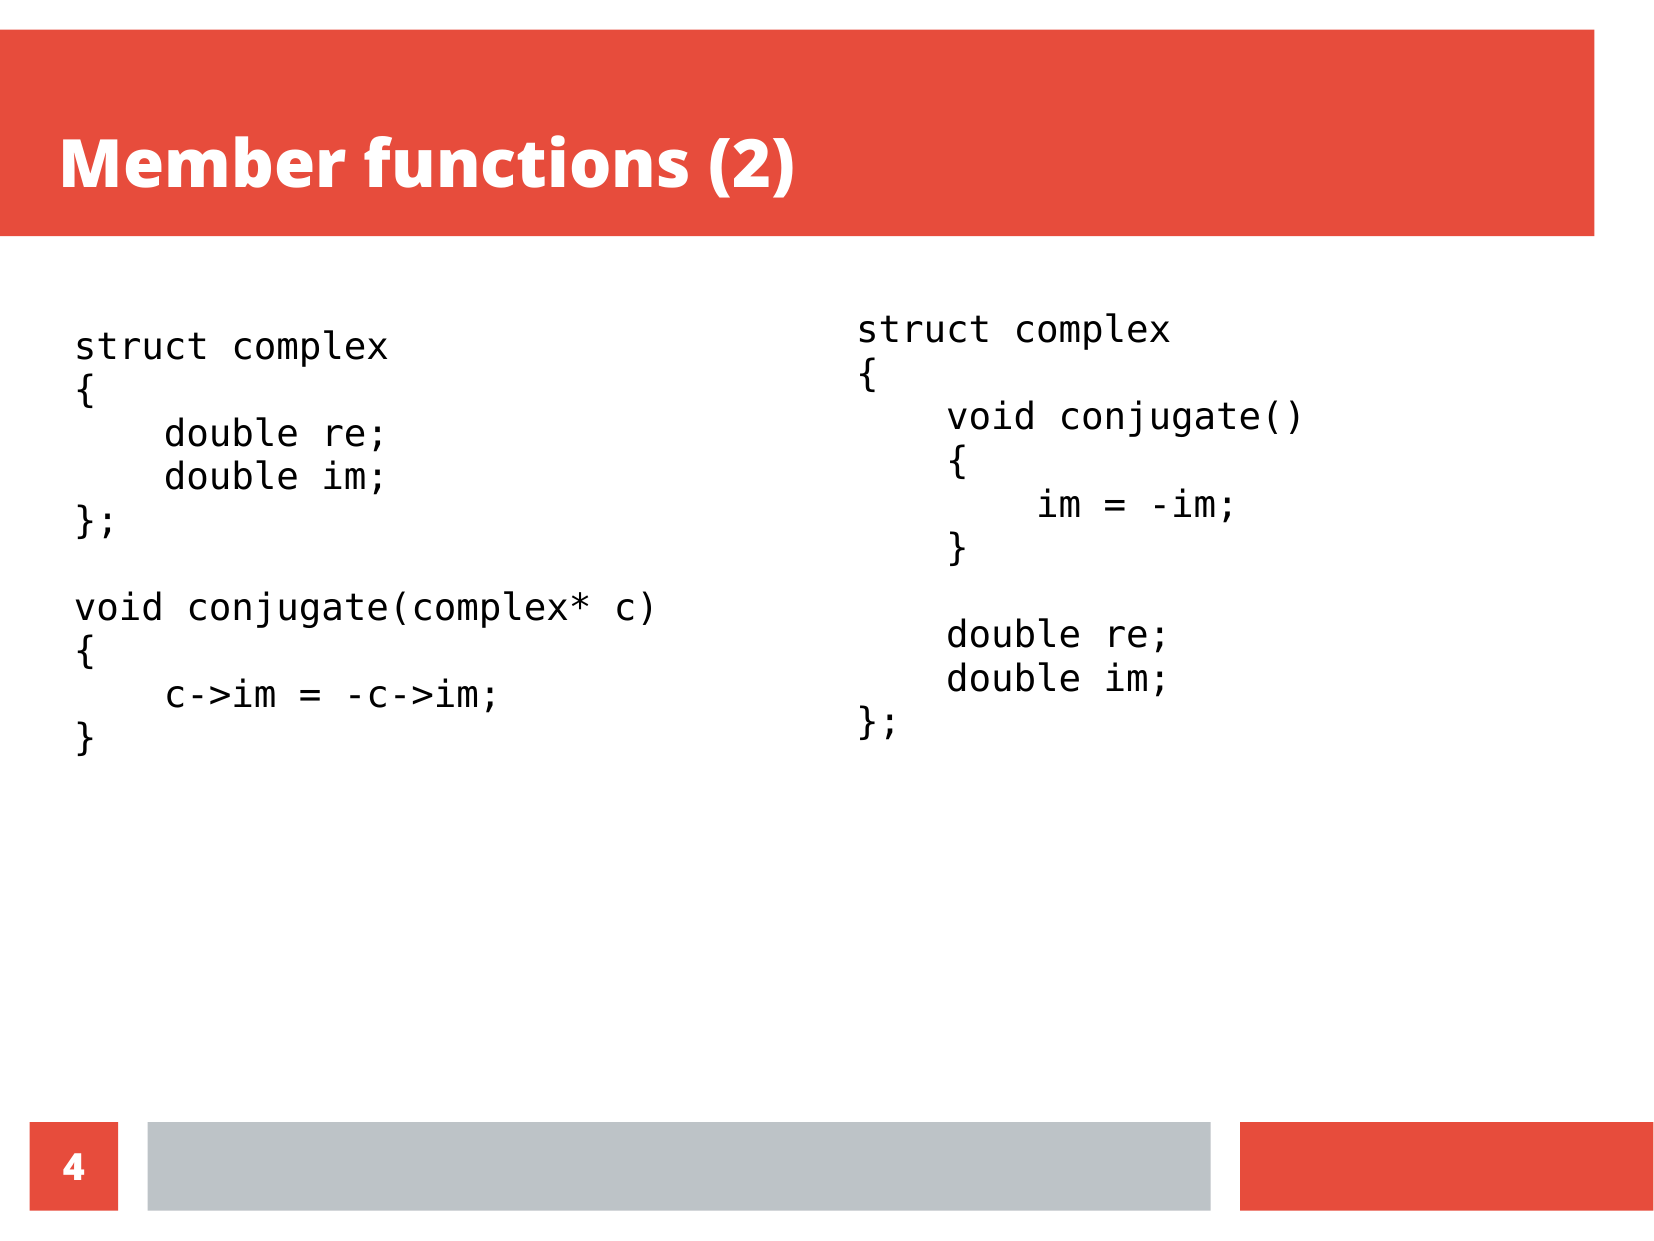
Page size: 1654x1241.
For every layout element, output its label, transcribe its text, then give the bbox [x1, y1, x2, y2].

text_box struct complex { void conjugate() { im = -im; } double re; double im; }; [841, 300, 1595, 969]
title Member functions (2) [59, 59, 1595, 207]
text_box struct complex { double re; double im; }; void conjugate(complex* c) { c->im = -c->im; } [59, 317, 815, 898]
